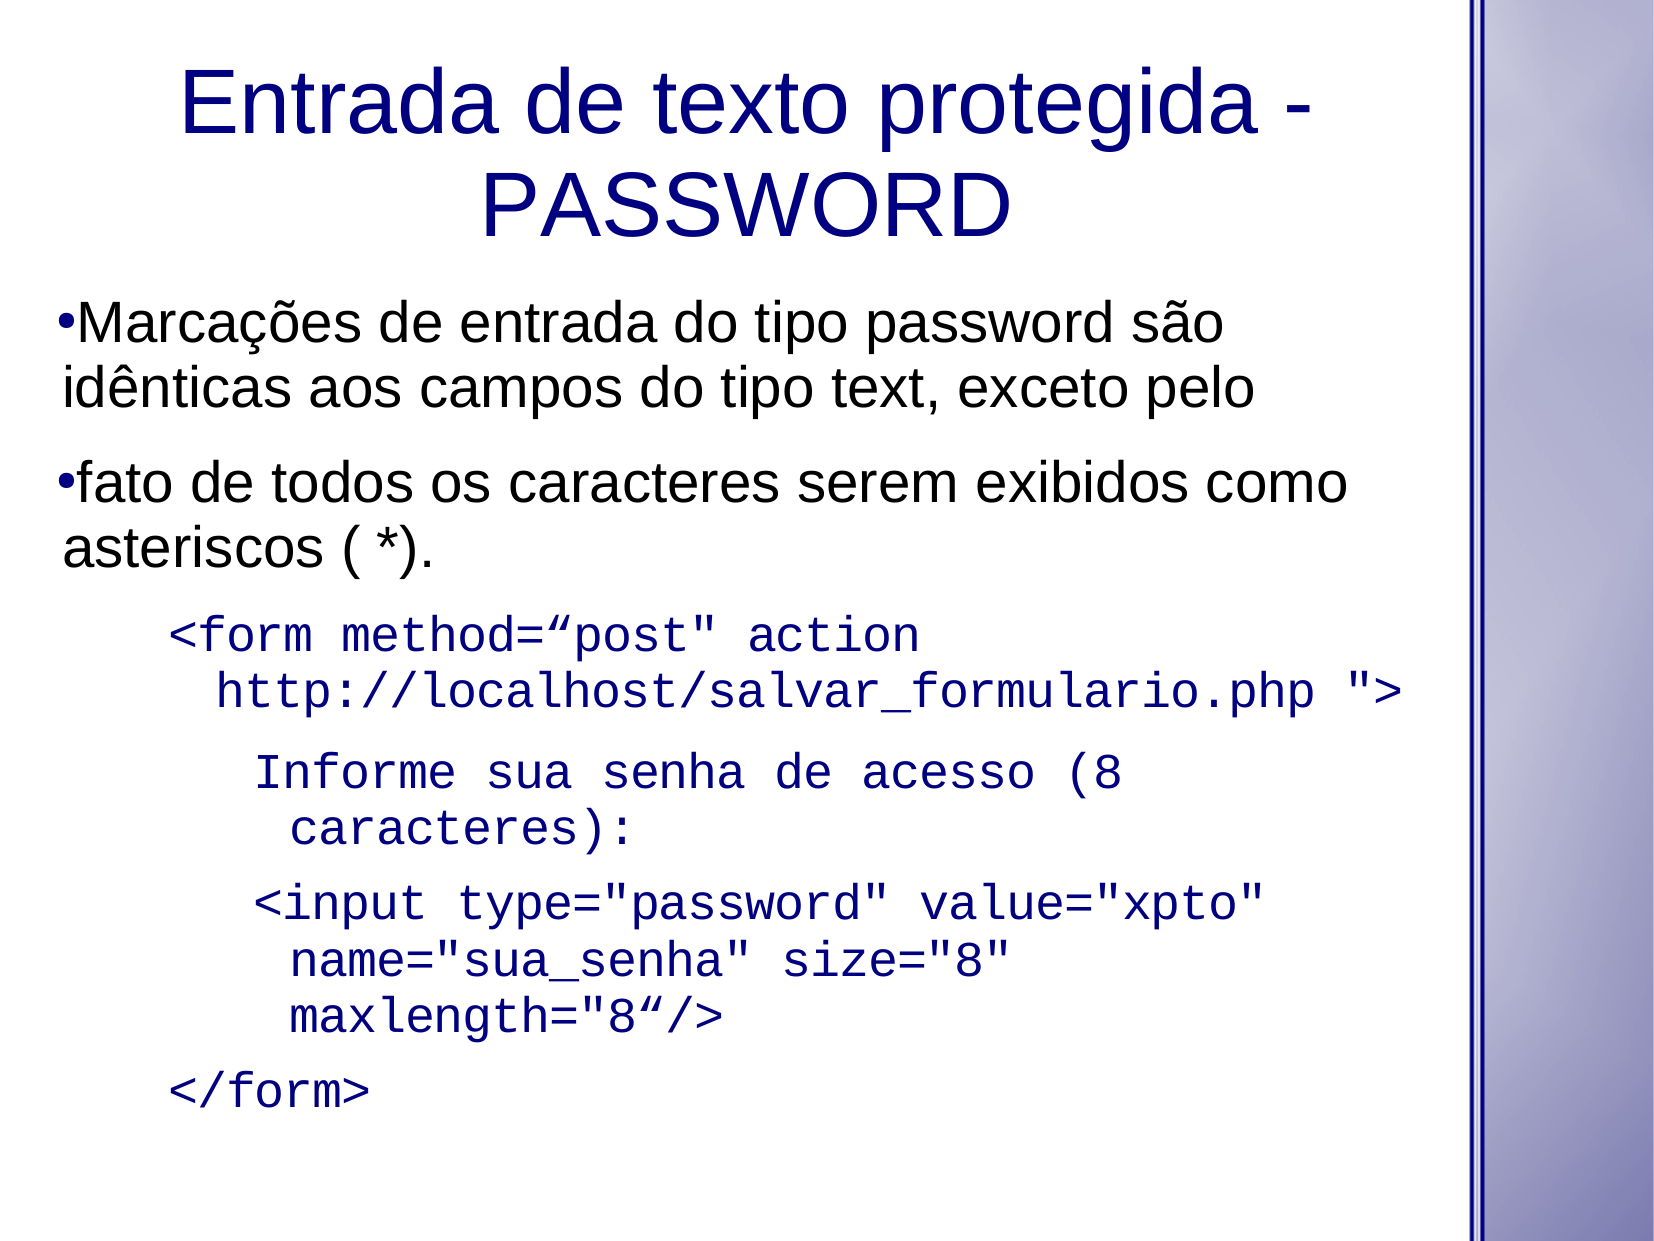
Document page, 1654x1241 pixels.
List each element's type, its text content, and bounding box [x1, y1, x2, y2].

list Marcações de entrada do tipo password são idênticas aos campos do tipo text, exceto pelo fato de todos os caracteres serem exibidos como asteriscos ( *). <form method=“post" action http://localhost/salvar_formulario.php "> Informe sua senha de acesso (8 caracteres): <input type="password" value="xpto" name="sua_senha" size="8" maxlength="8“/> </form> [47, 290, 1447, 1123]
picture [0, 0, 1654, 1241]
title Entrada de texto protegida - PASSWORD [47, 50, 1447, 256]
